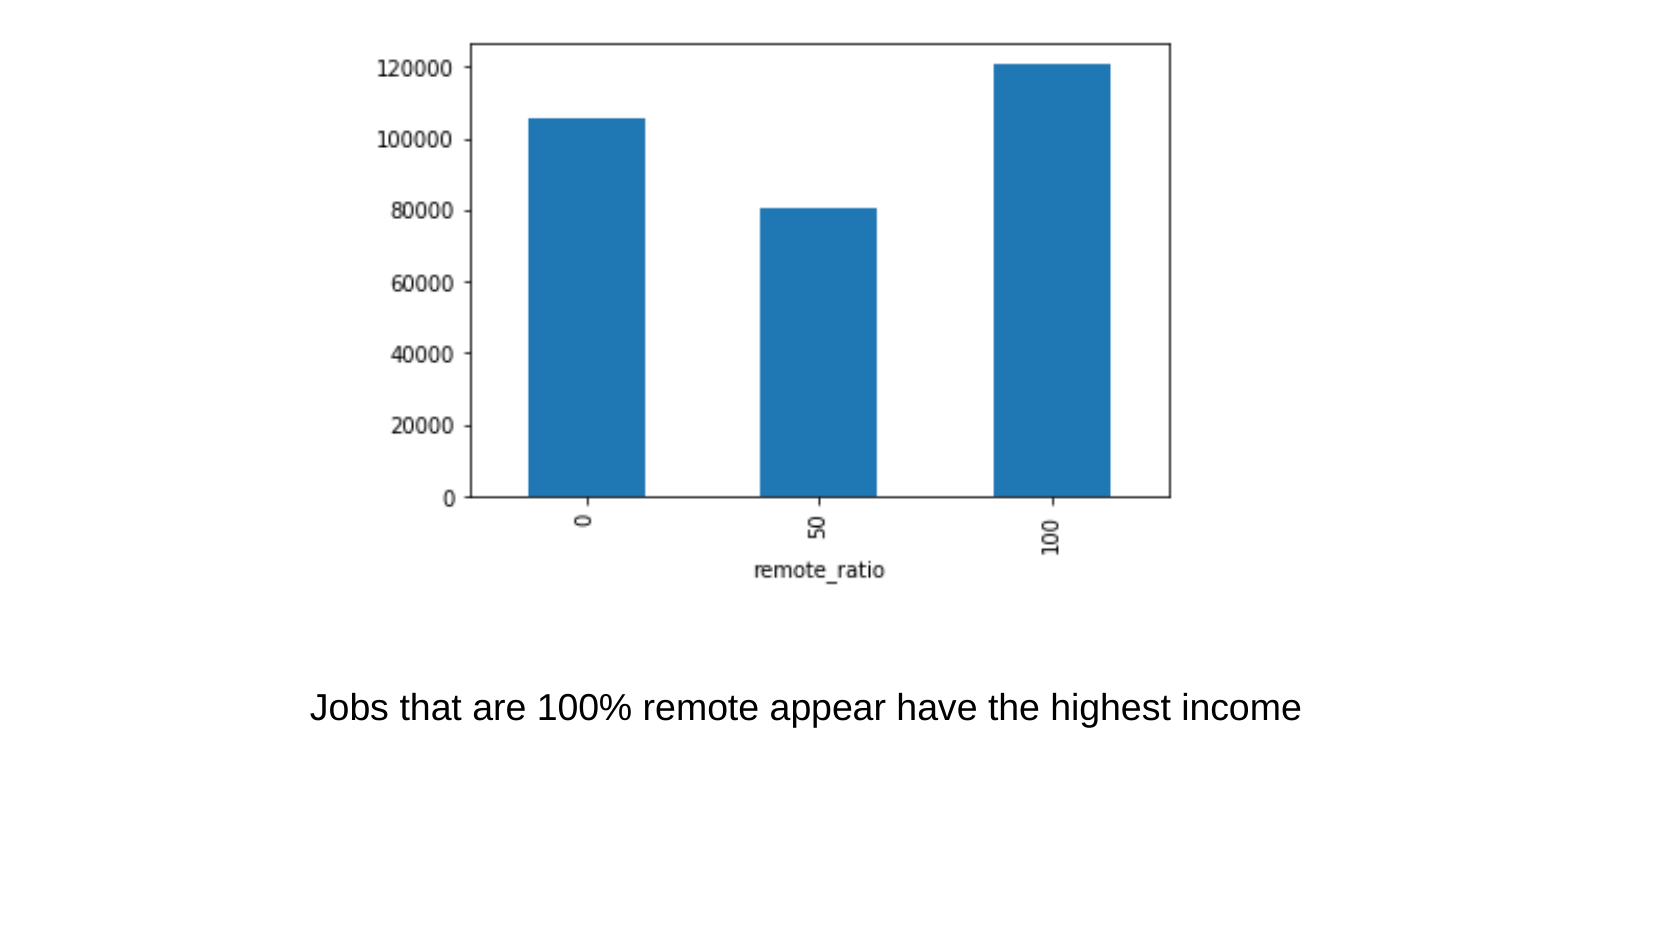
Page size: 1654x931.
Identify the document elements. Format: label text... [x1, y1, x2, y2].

text_box Jobs that are 100% remote appear have the highest income [295, 679, 1536, 736]
picture [362, 29, 1182, 597]
